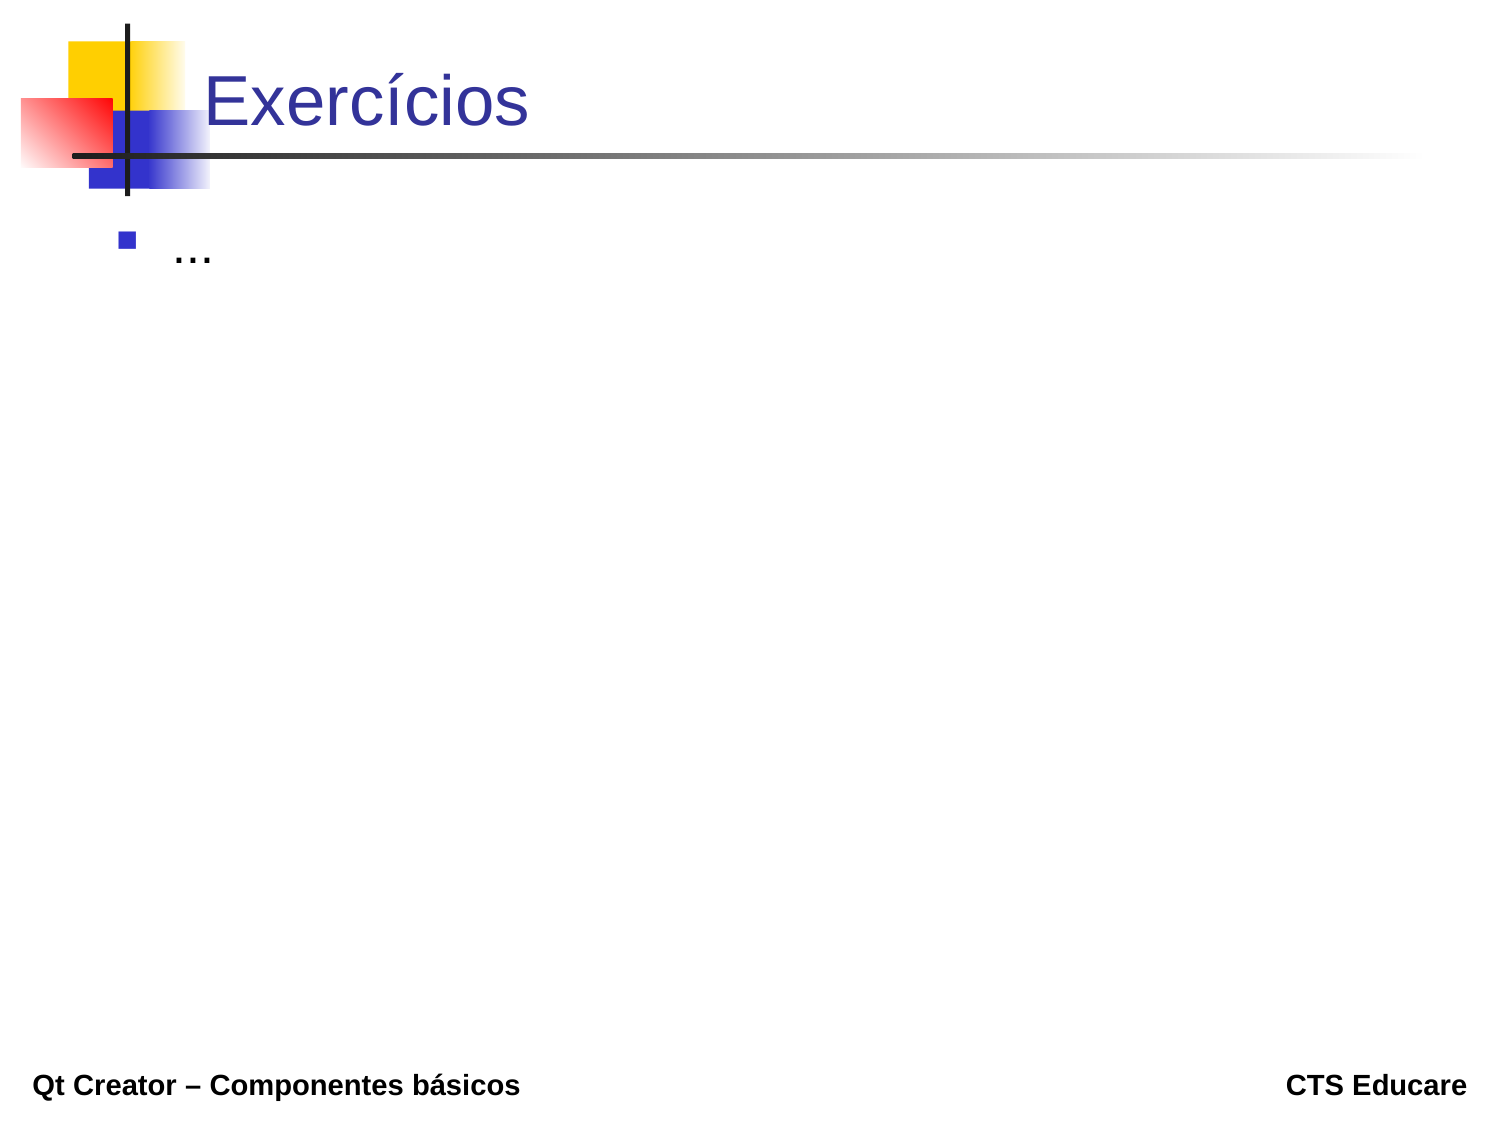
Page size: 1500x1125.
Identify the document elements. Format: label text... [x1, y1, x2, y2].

list ... [100, 206, 1447, 1024]
title Exercícios [188, 46, 1468, 149]
